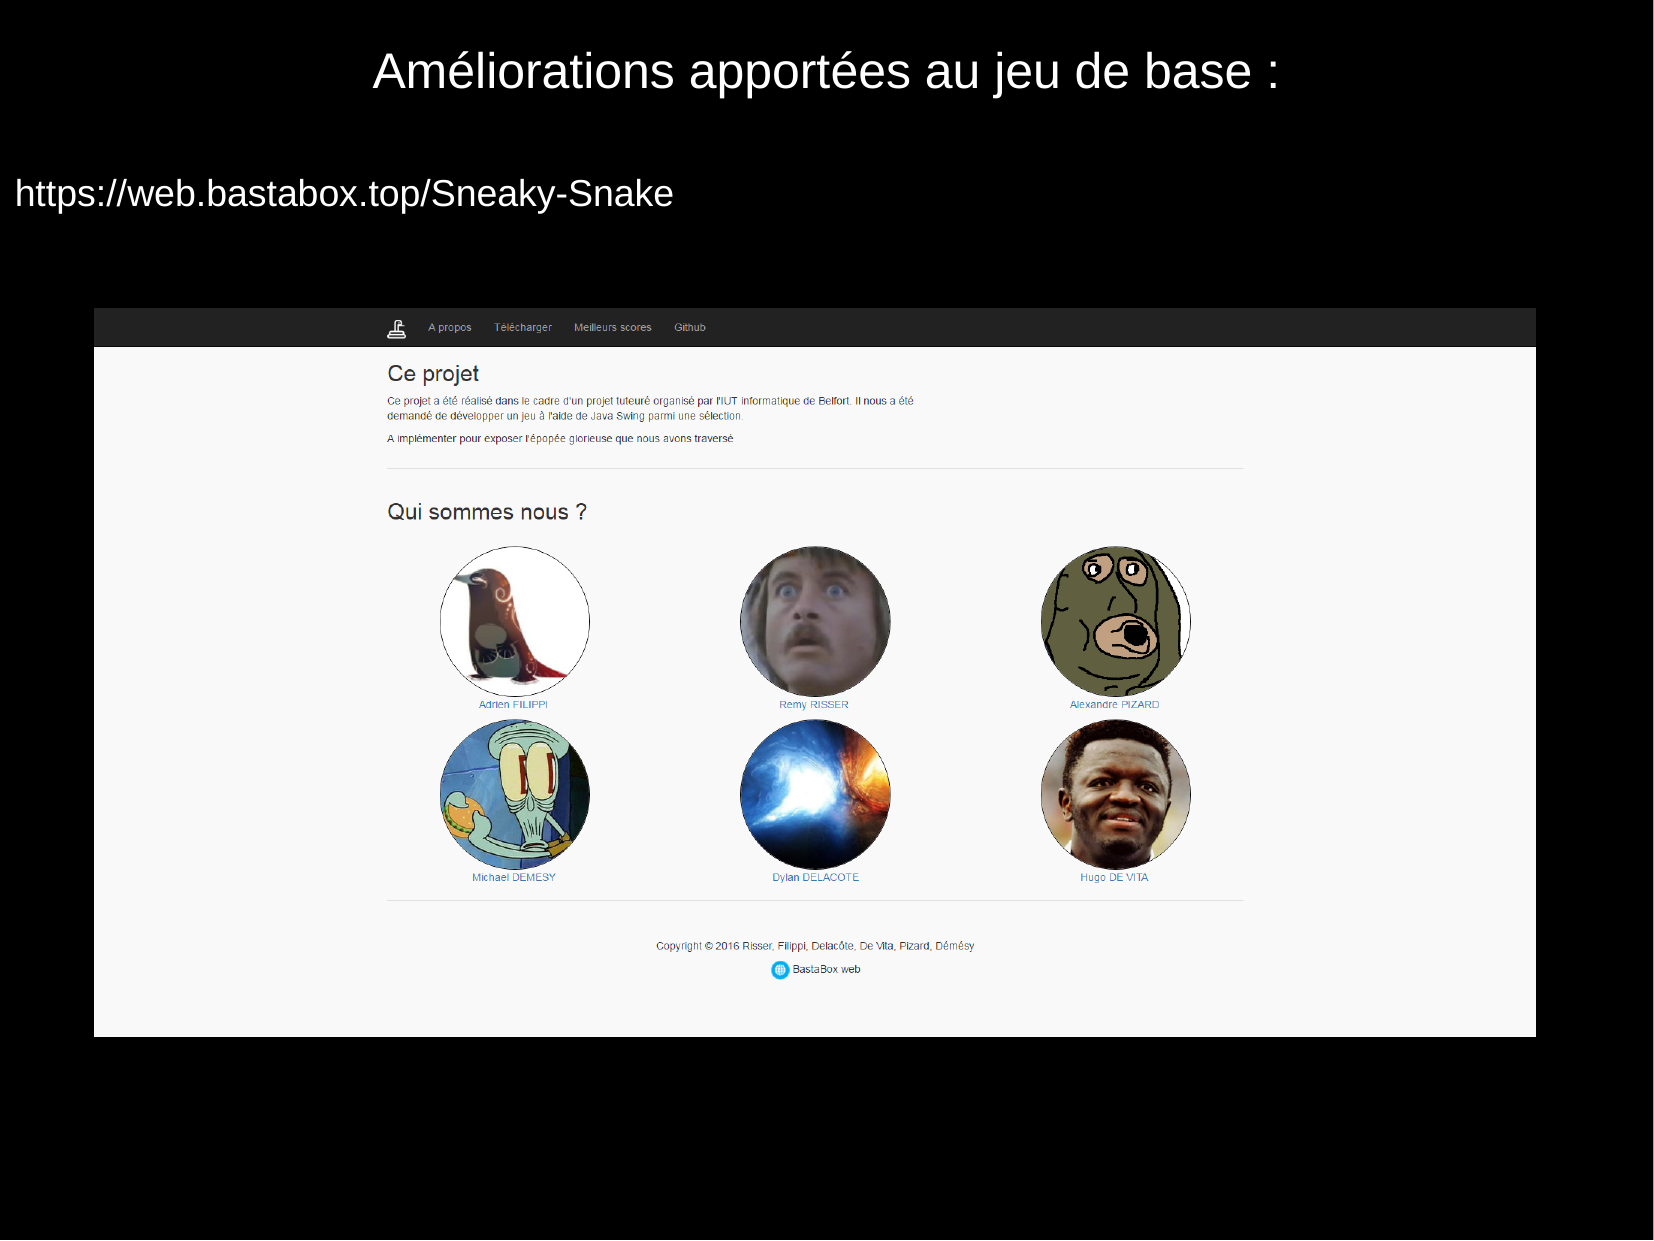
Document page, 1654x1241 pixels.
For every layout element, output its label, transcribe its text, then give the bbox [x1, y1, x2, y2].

picture [94, 308, 1536, 1037]
text_box Améliorations apportées au jeu de base : [0, 35, 1654, 107]
text_box https://web.bastabox.top/Sneaky-Snake [0, 165, 898, 223]
